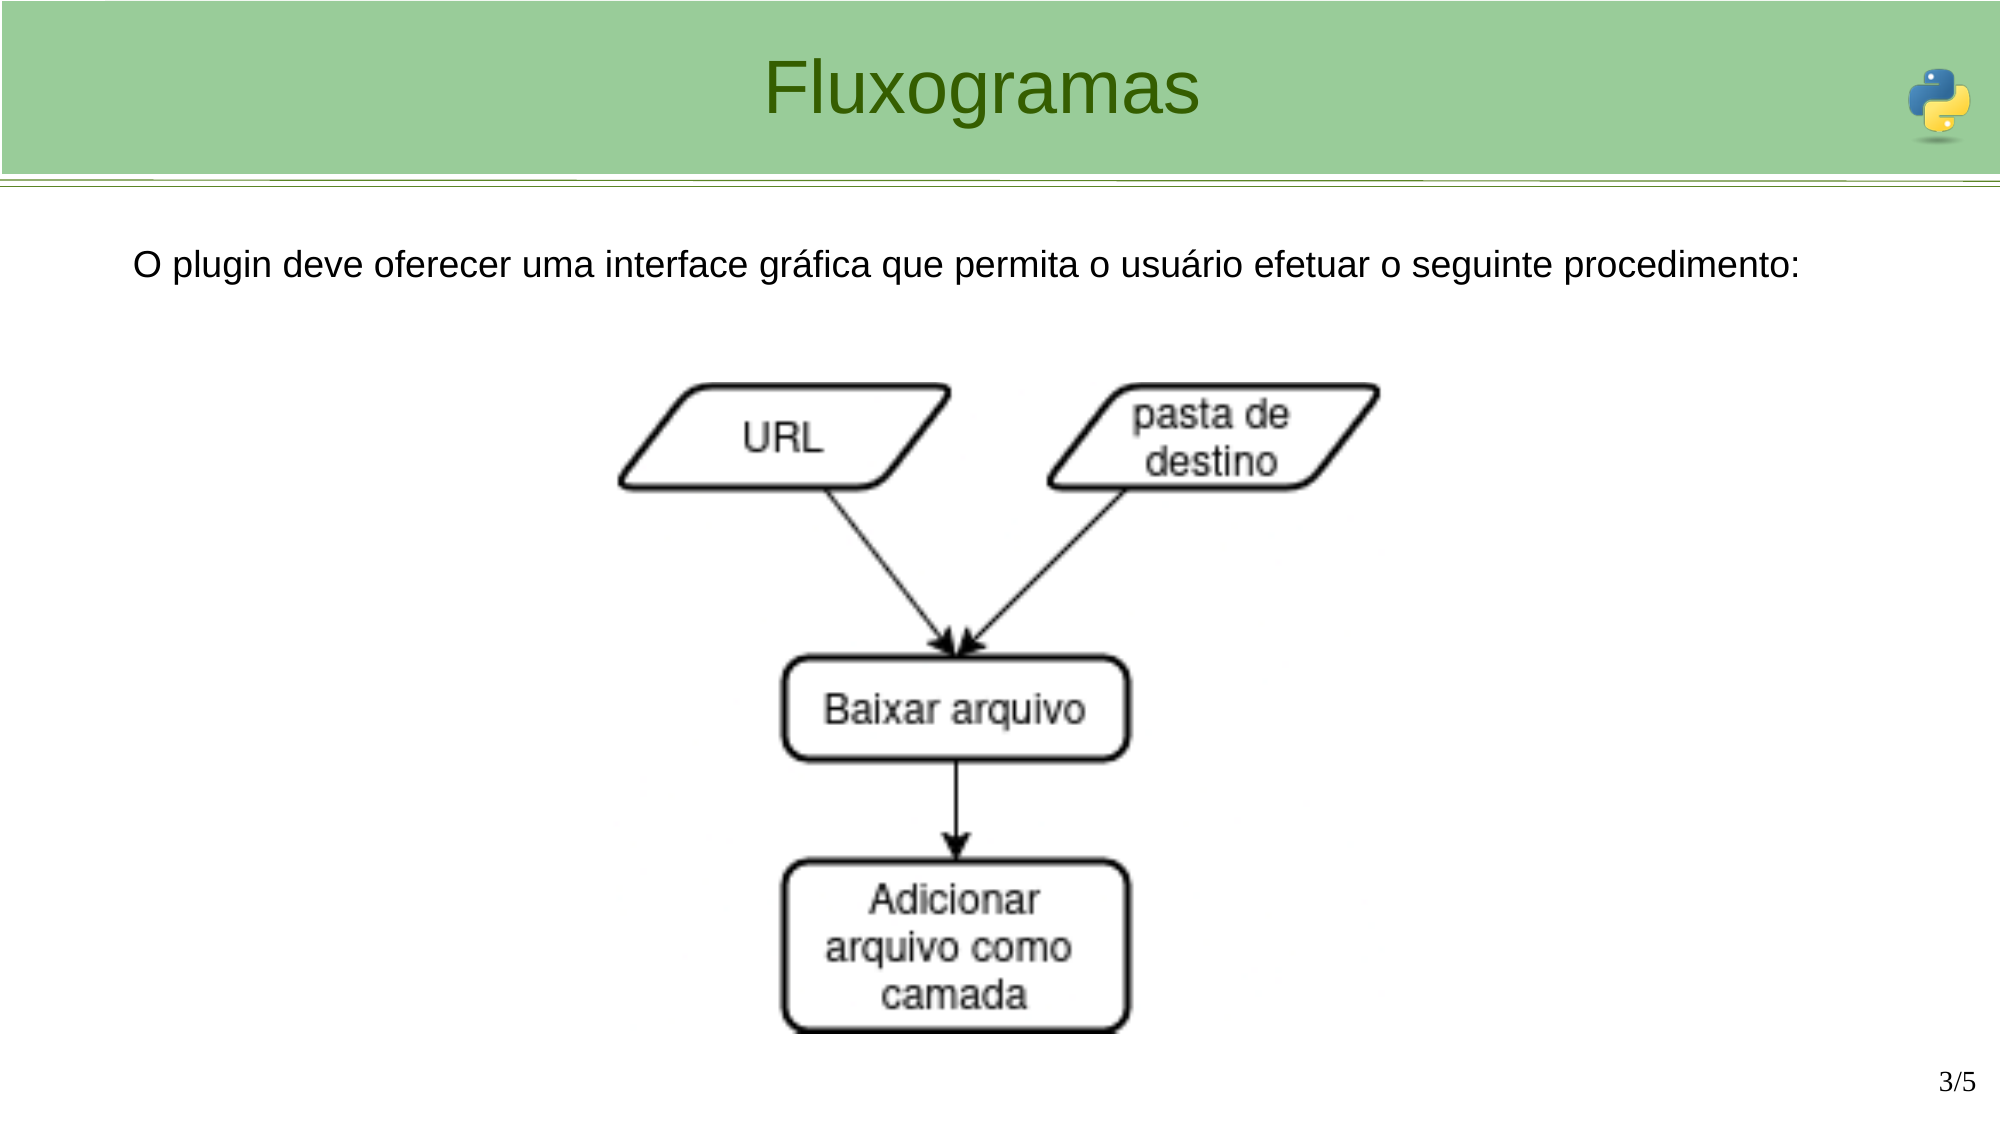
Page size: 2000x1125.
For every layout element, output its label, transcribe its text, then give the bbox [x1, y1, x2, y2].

text_box O plugin deve oferecer uma interface gráfica que permita o usuário efetuar o seguinte procedimento: [118, 236, 1820, 294]
picture [609, 382, 1388, 1034]
title Fluxogramas [105, 0, 1861, 174]
picture [1901, 59, 1979, 148]
